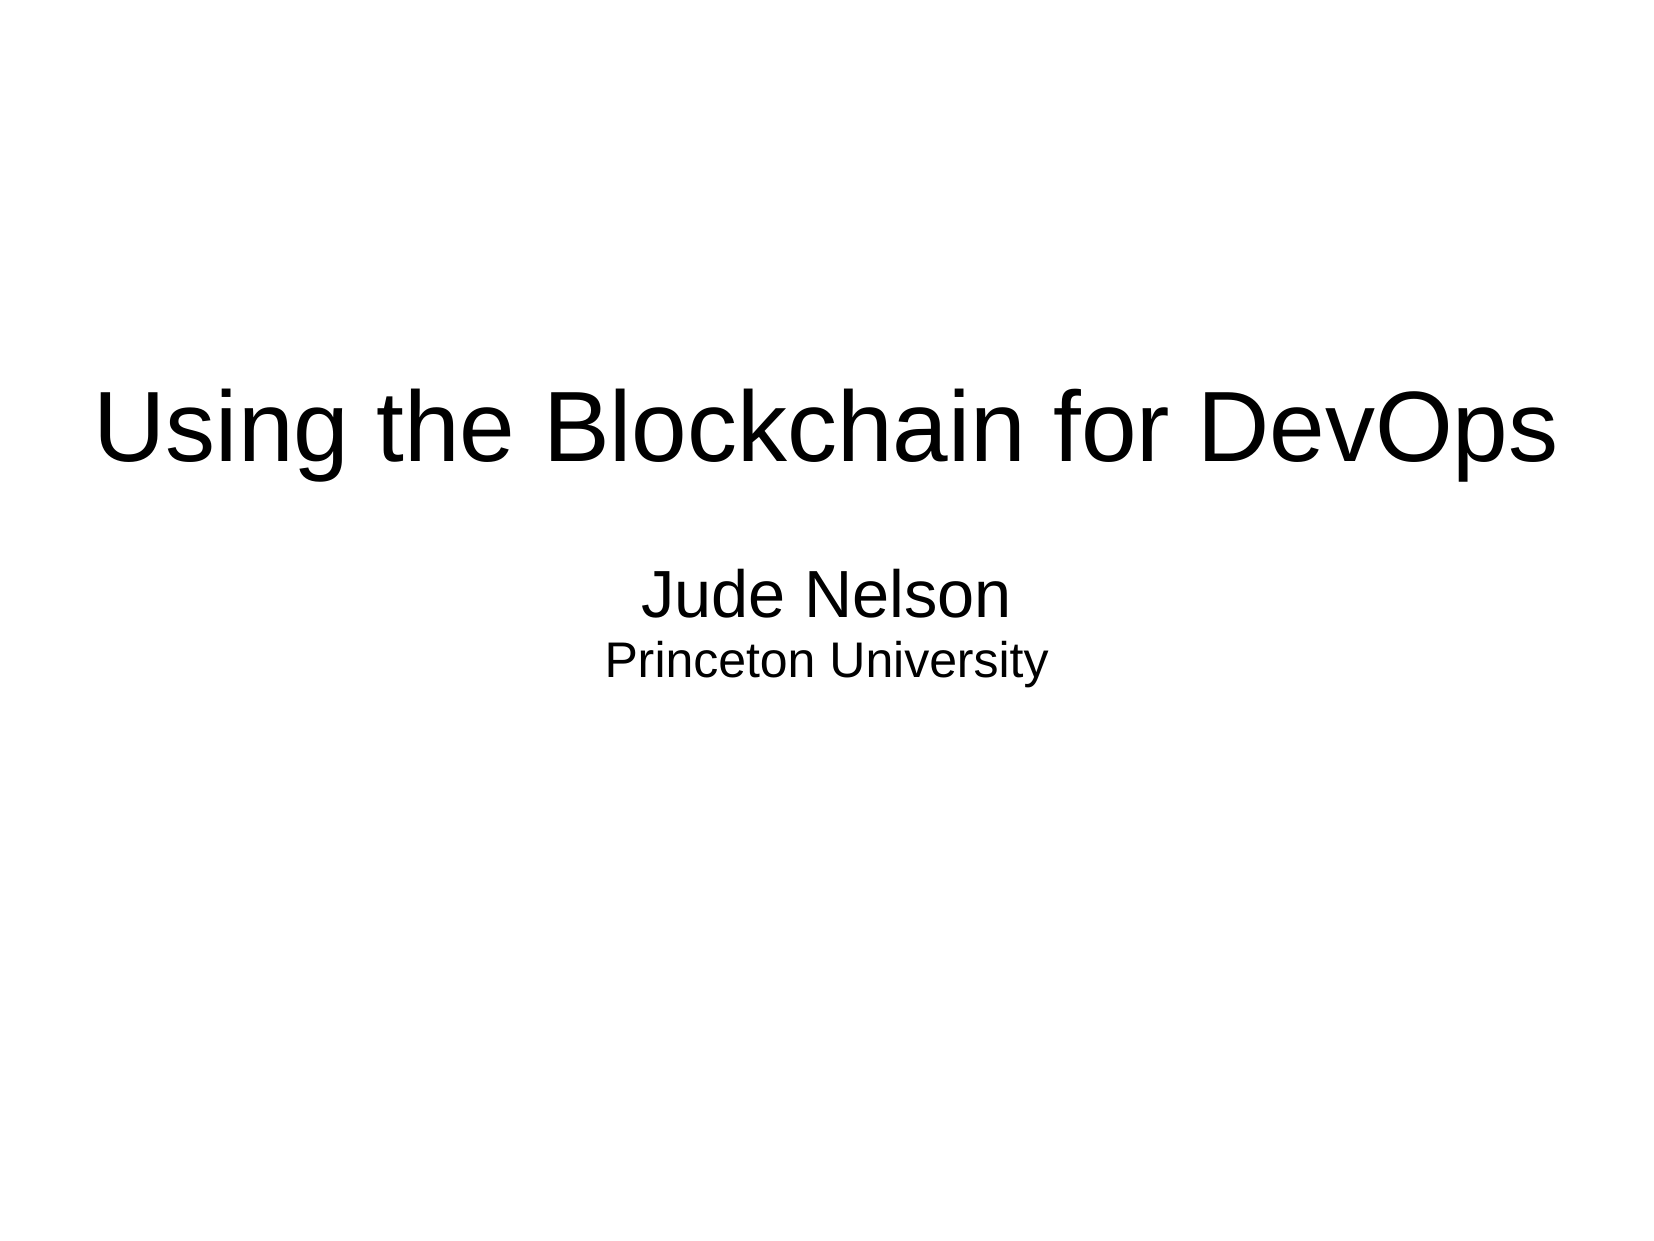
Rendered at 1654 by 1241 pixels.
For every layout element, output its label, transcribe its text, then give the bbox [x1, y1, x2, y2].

subtitle Using the Blockchain for DevOps Jude Nelson Princeton University [82, 49, 1571, 1010]
